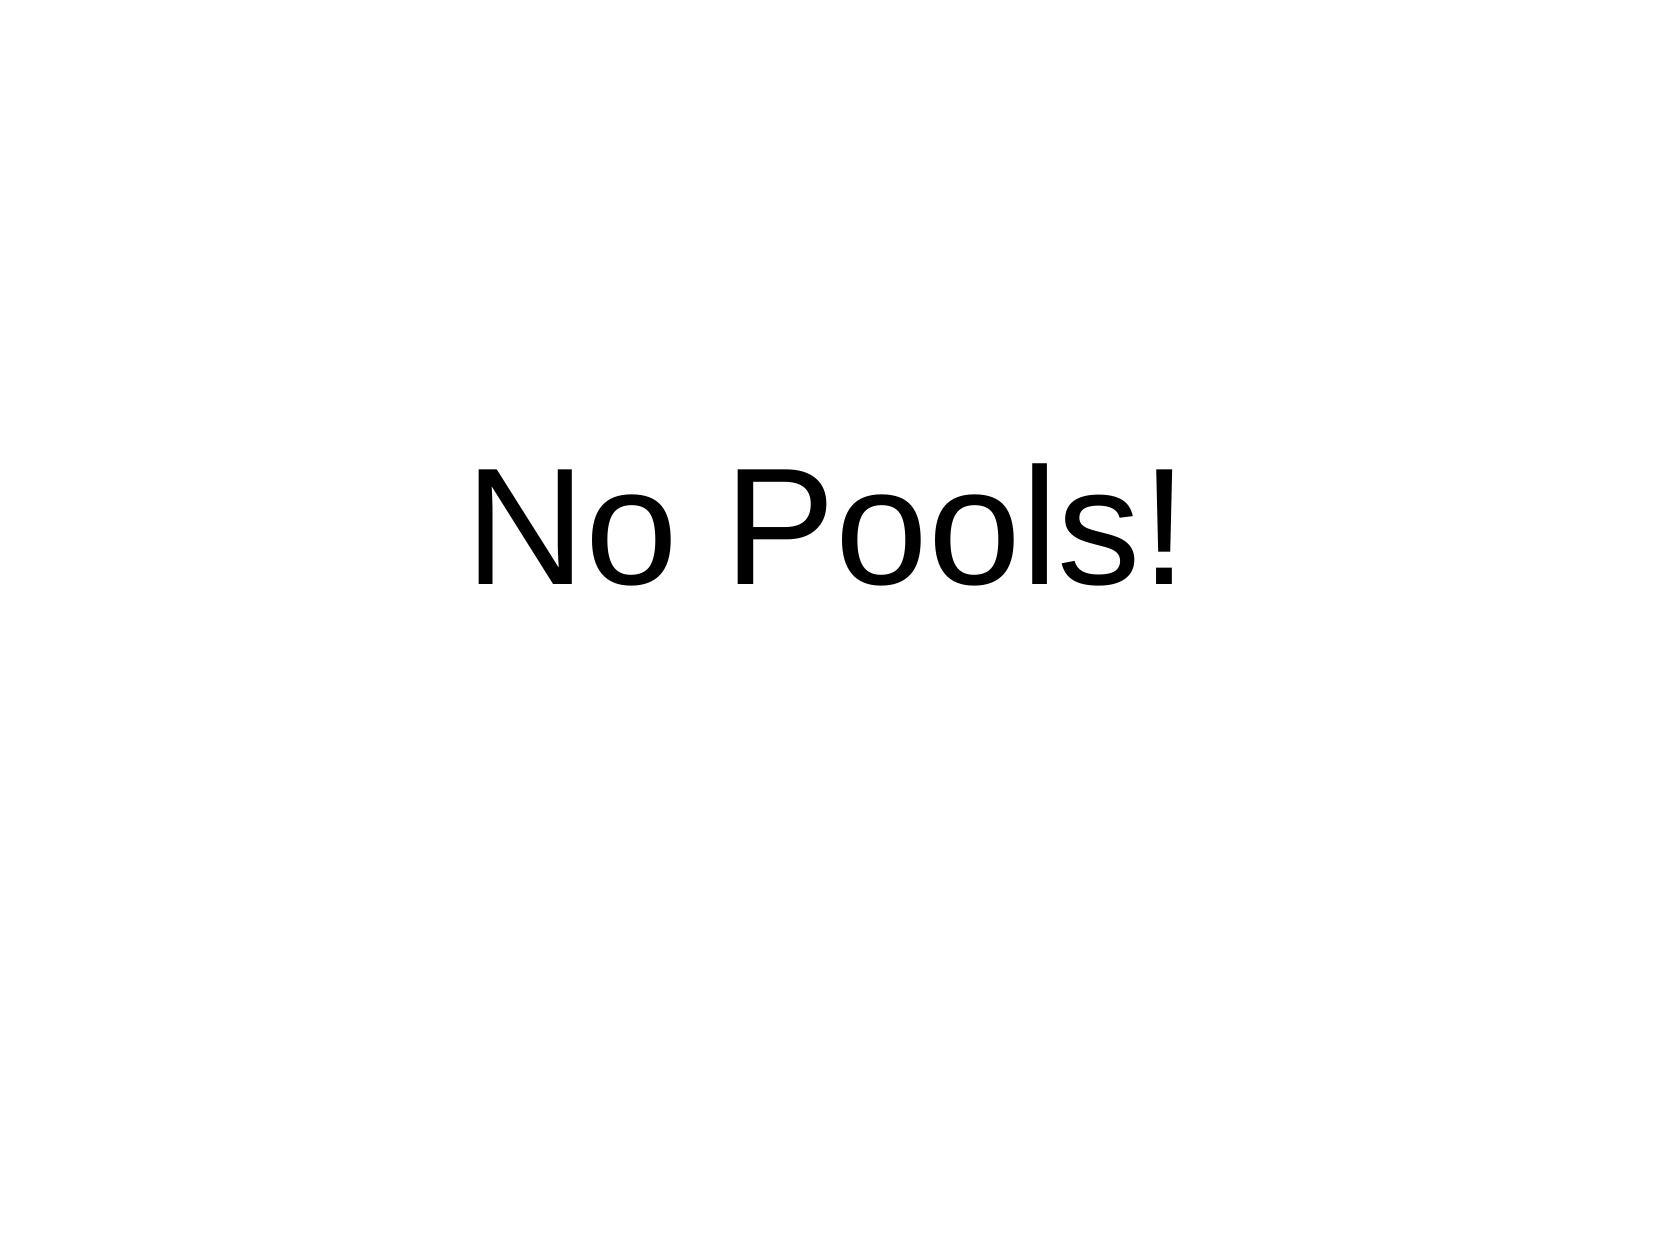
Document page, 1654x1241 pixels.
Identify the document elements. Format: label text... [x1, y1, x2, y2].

text_box No Pools! [144, 426, 1510, 628]
